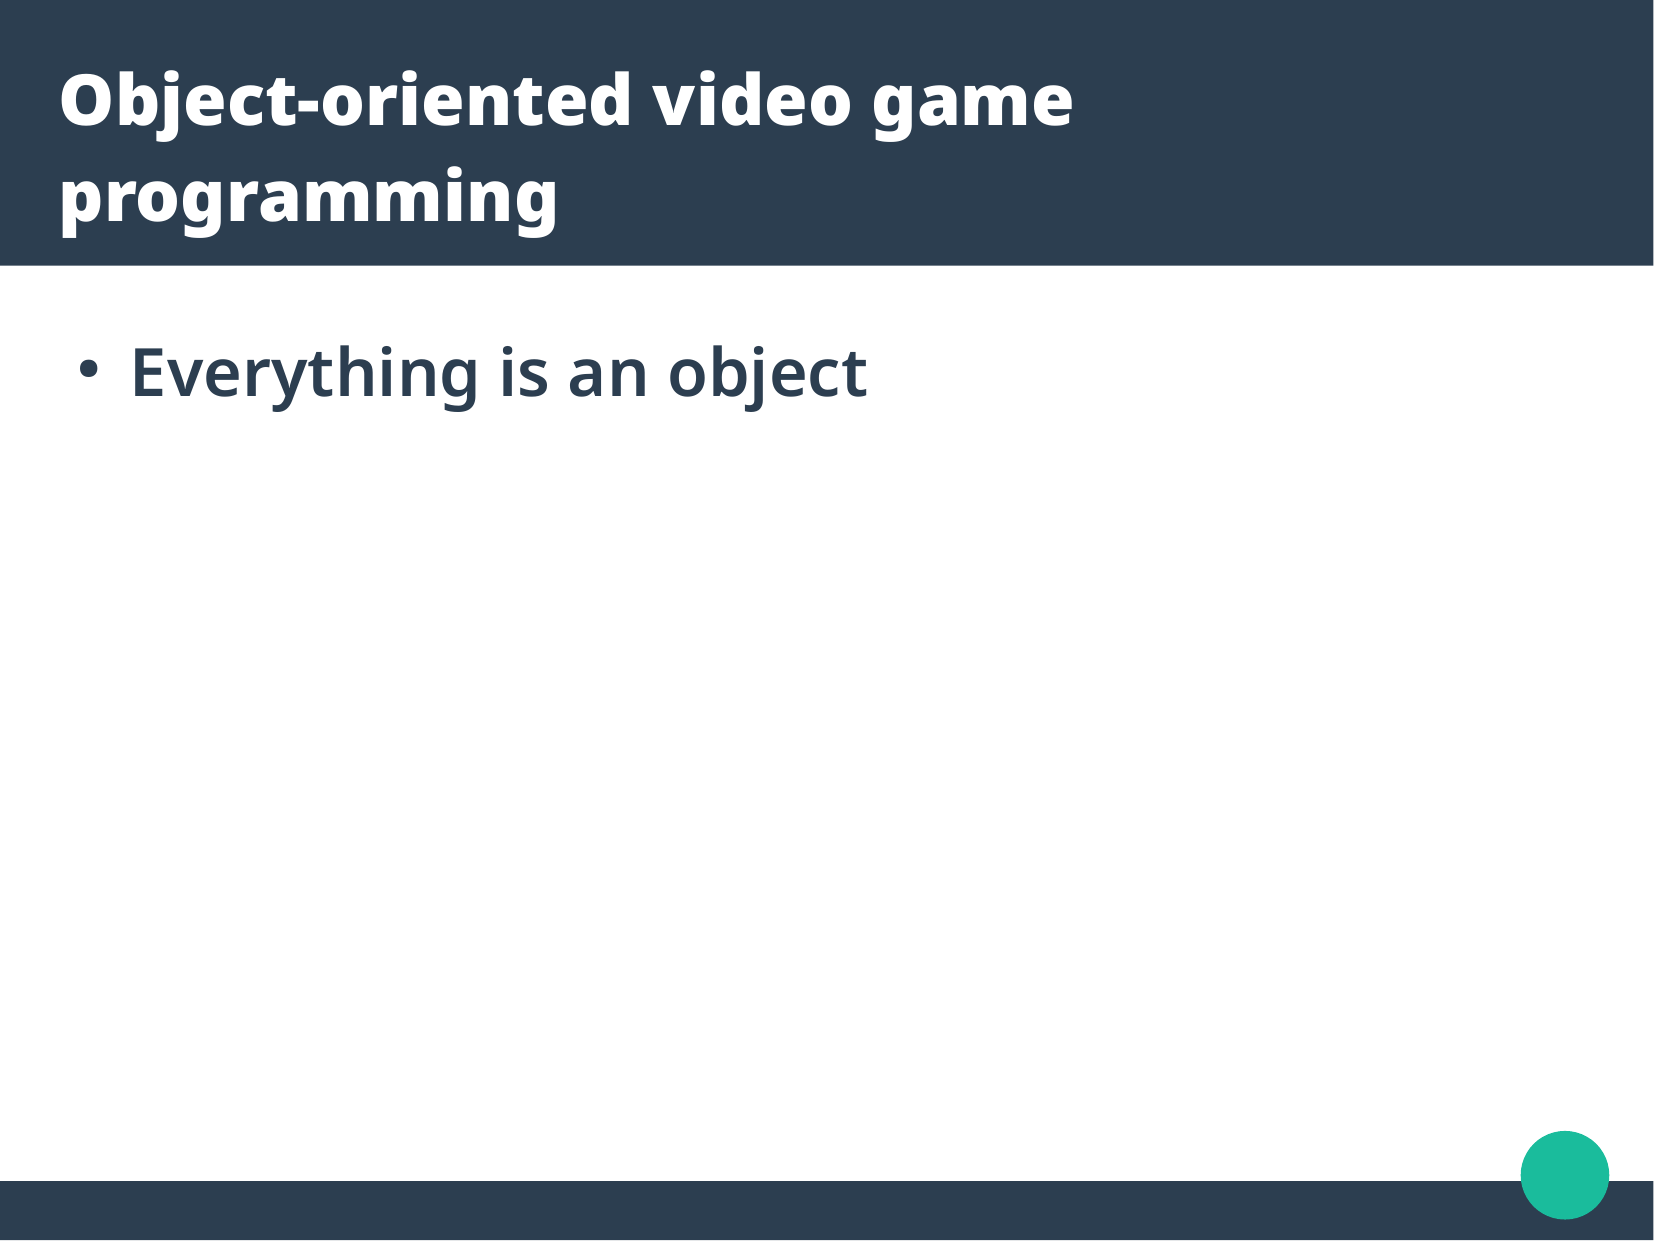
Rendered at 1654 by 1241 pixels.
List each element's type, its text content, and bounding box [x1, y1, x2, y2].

list Everything is an object [59, 324, 1595, 1152]
title Object-oriented video game programming [59, 49, 1595, 207]
